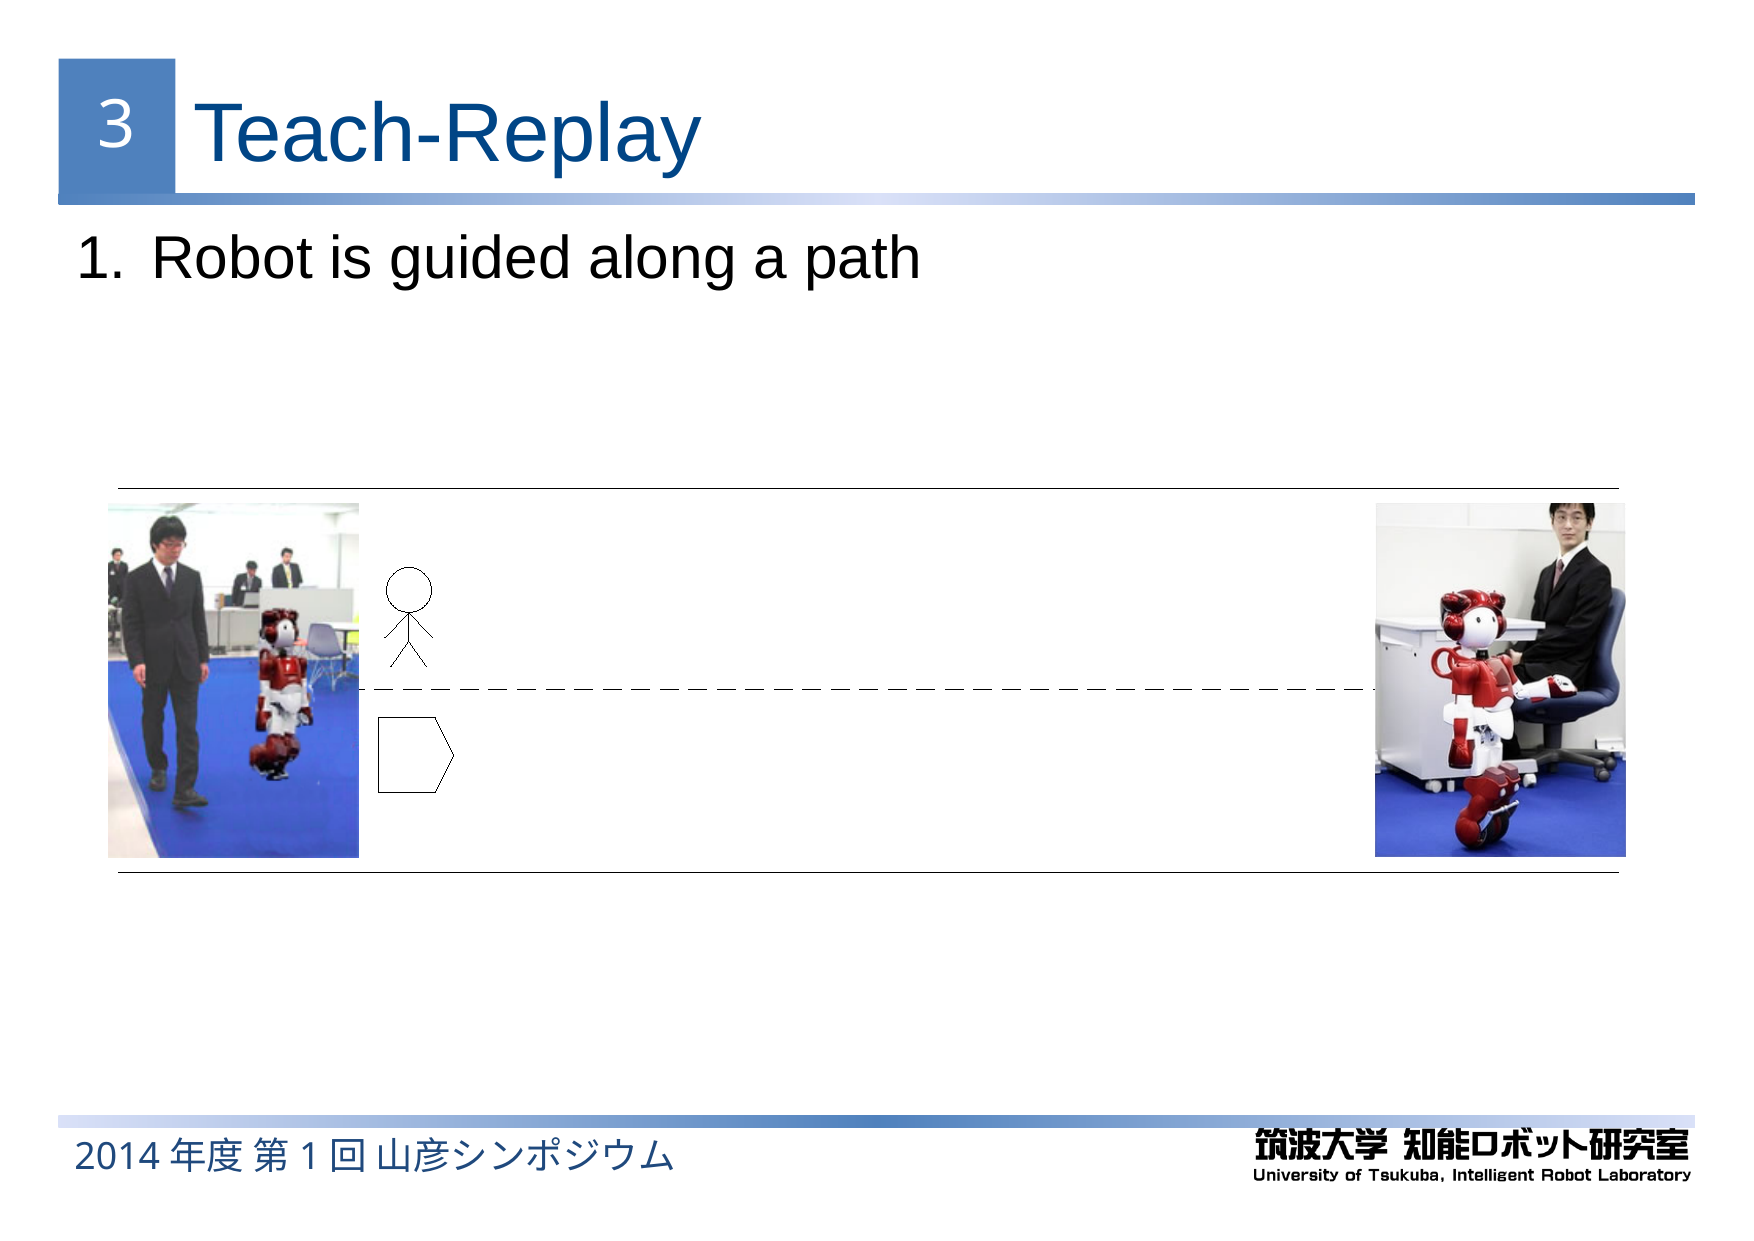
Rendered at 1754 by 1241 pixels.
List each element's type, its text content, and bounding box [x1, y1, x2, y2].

title Teach-Replay [193, 61, 1651, 205]
picture [1252, 1127, 1691, 1182]
list Robot is guided along a path [58, 223, 1696, 329]
picture [1375, 503, 1626, 857]
picture [108, 503, 359, 858]
